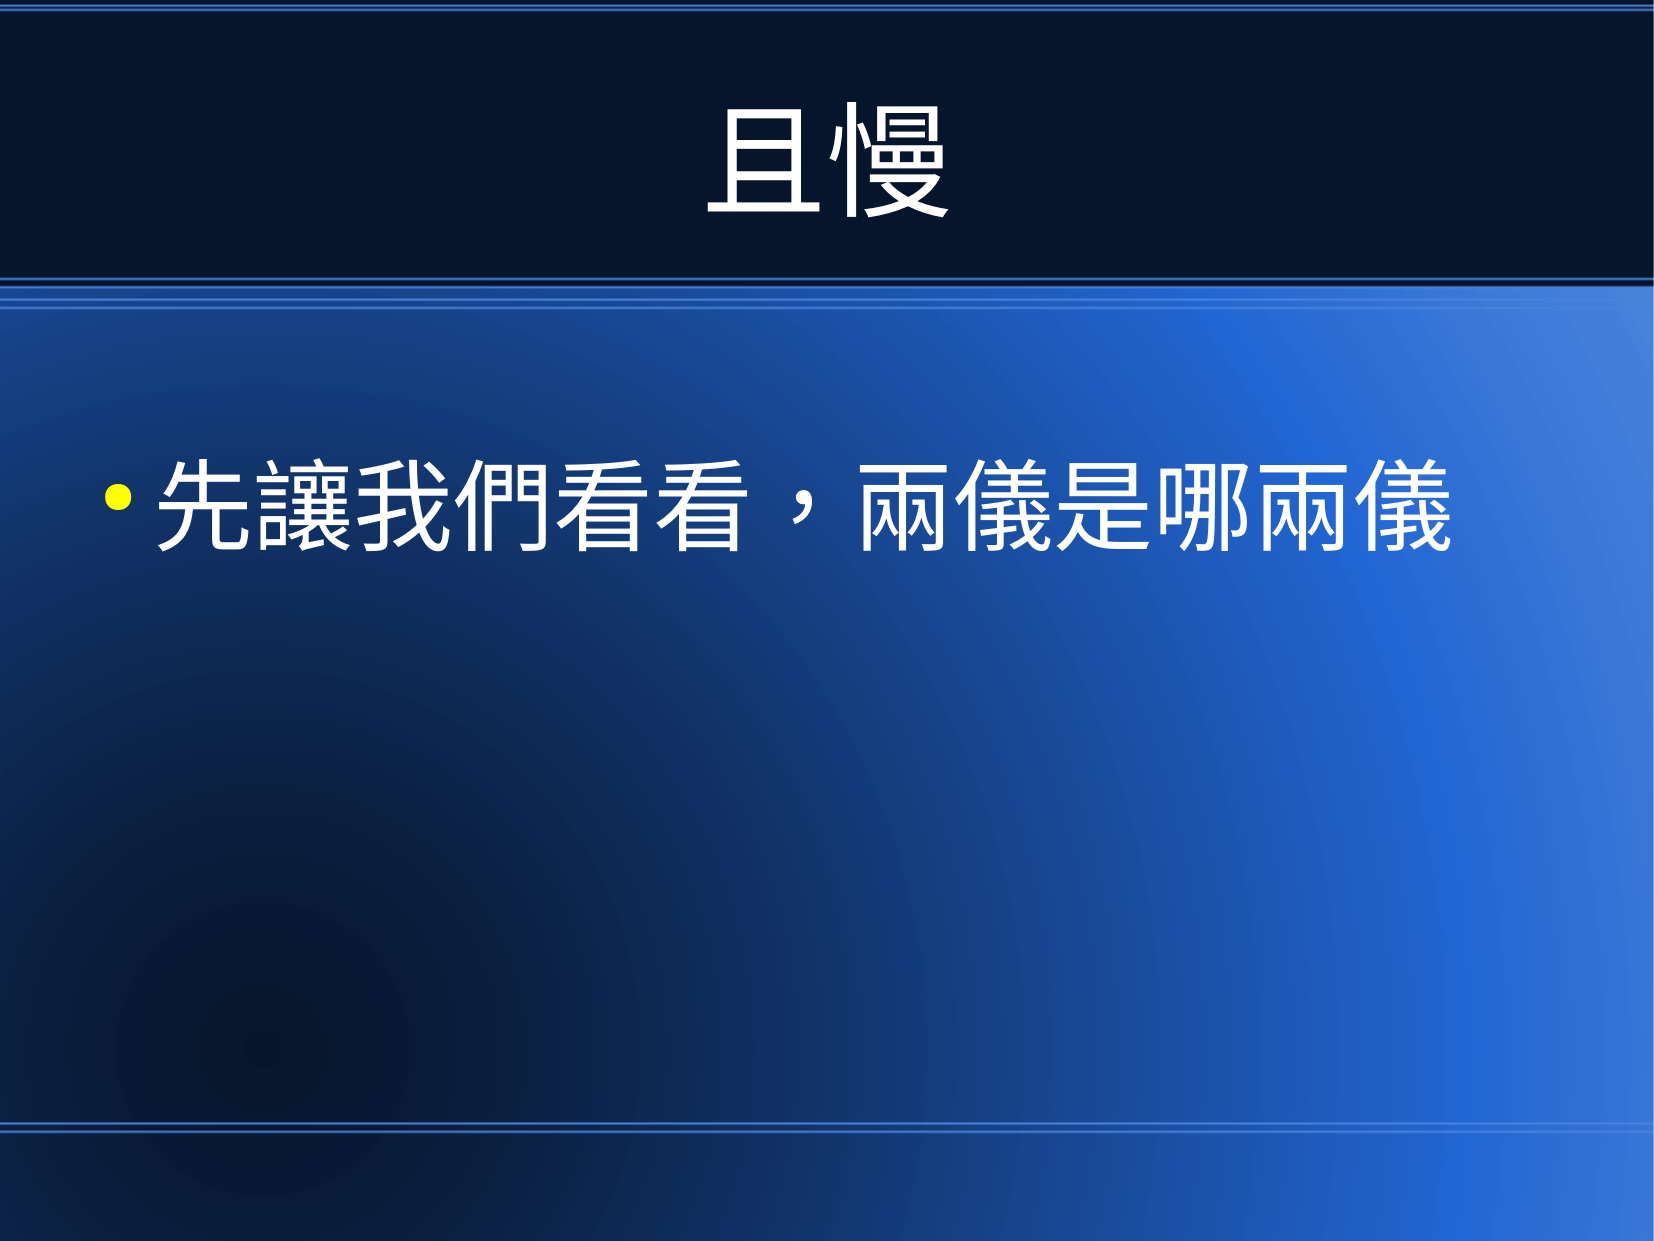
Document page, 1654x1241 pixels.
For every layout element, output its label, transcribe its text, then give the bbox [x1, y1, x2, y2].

picture [0, 0, 1654, 1241]
title 且慢 [82, 49, 1571, 257]
list 先讓我們看看，兩儀是哪兩儀 [82, 355, 1571, 1241]
